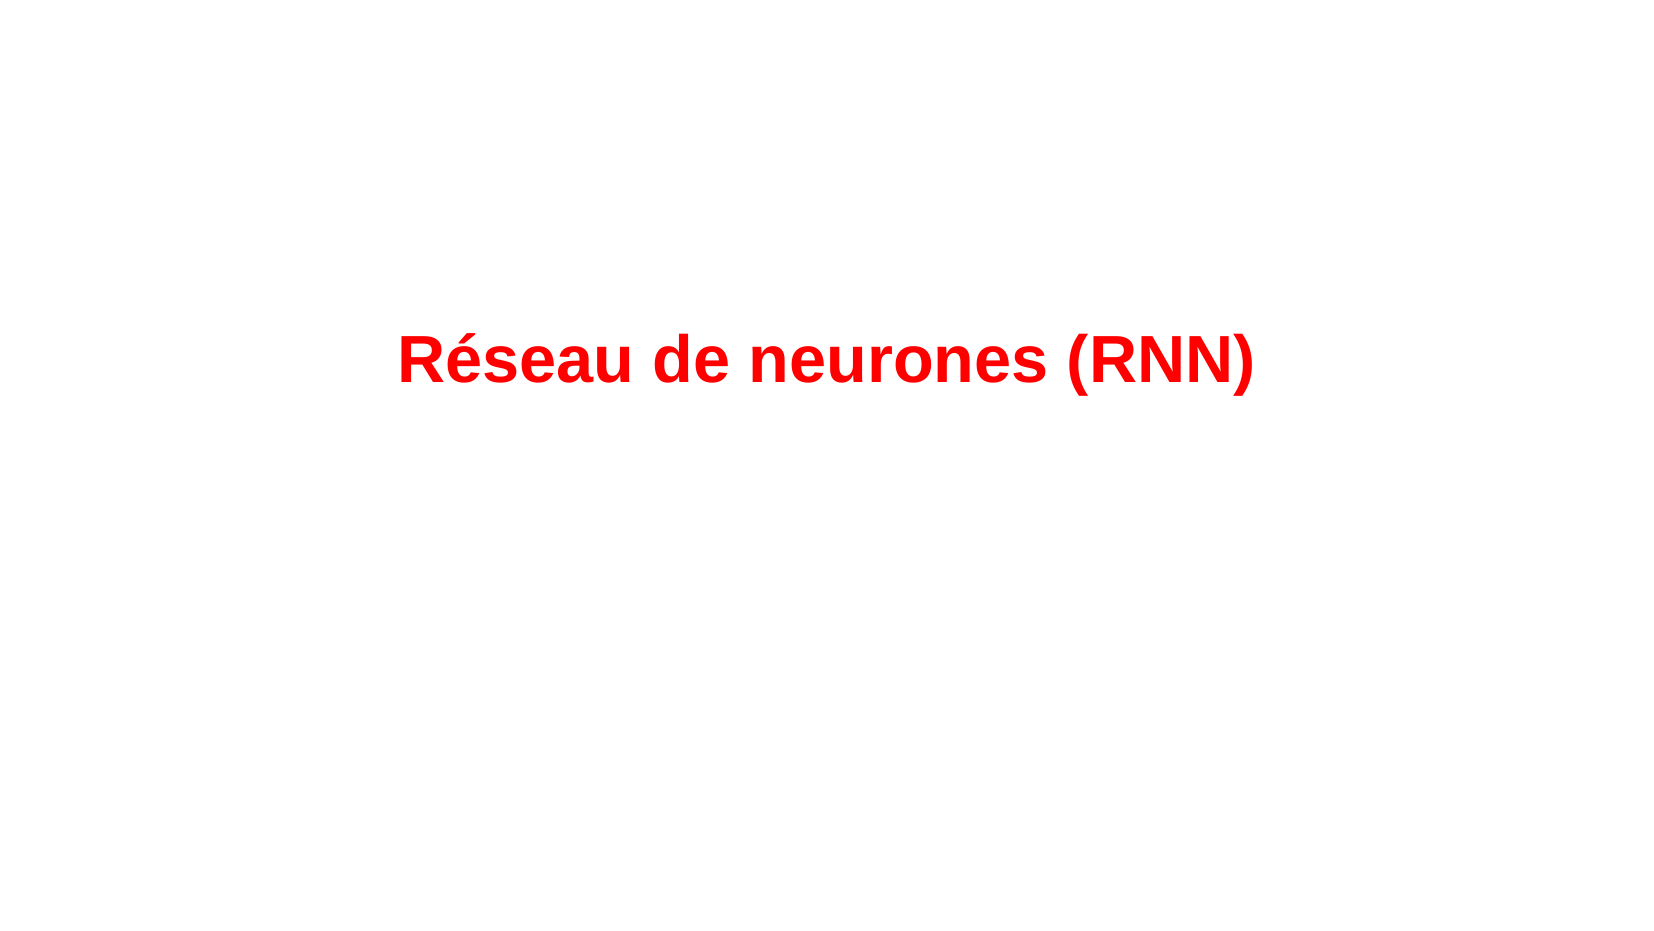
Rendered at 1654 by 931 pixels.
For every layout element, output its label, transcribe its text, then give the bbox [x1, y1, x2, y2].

subtitle Réseau de neurones (RNN) [82, 37, 1571, 757]
